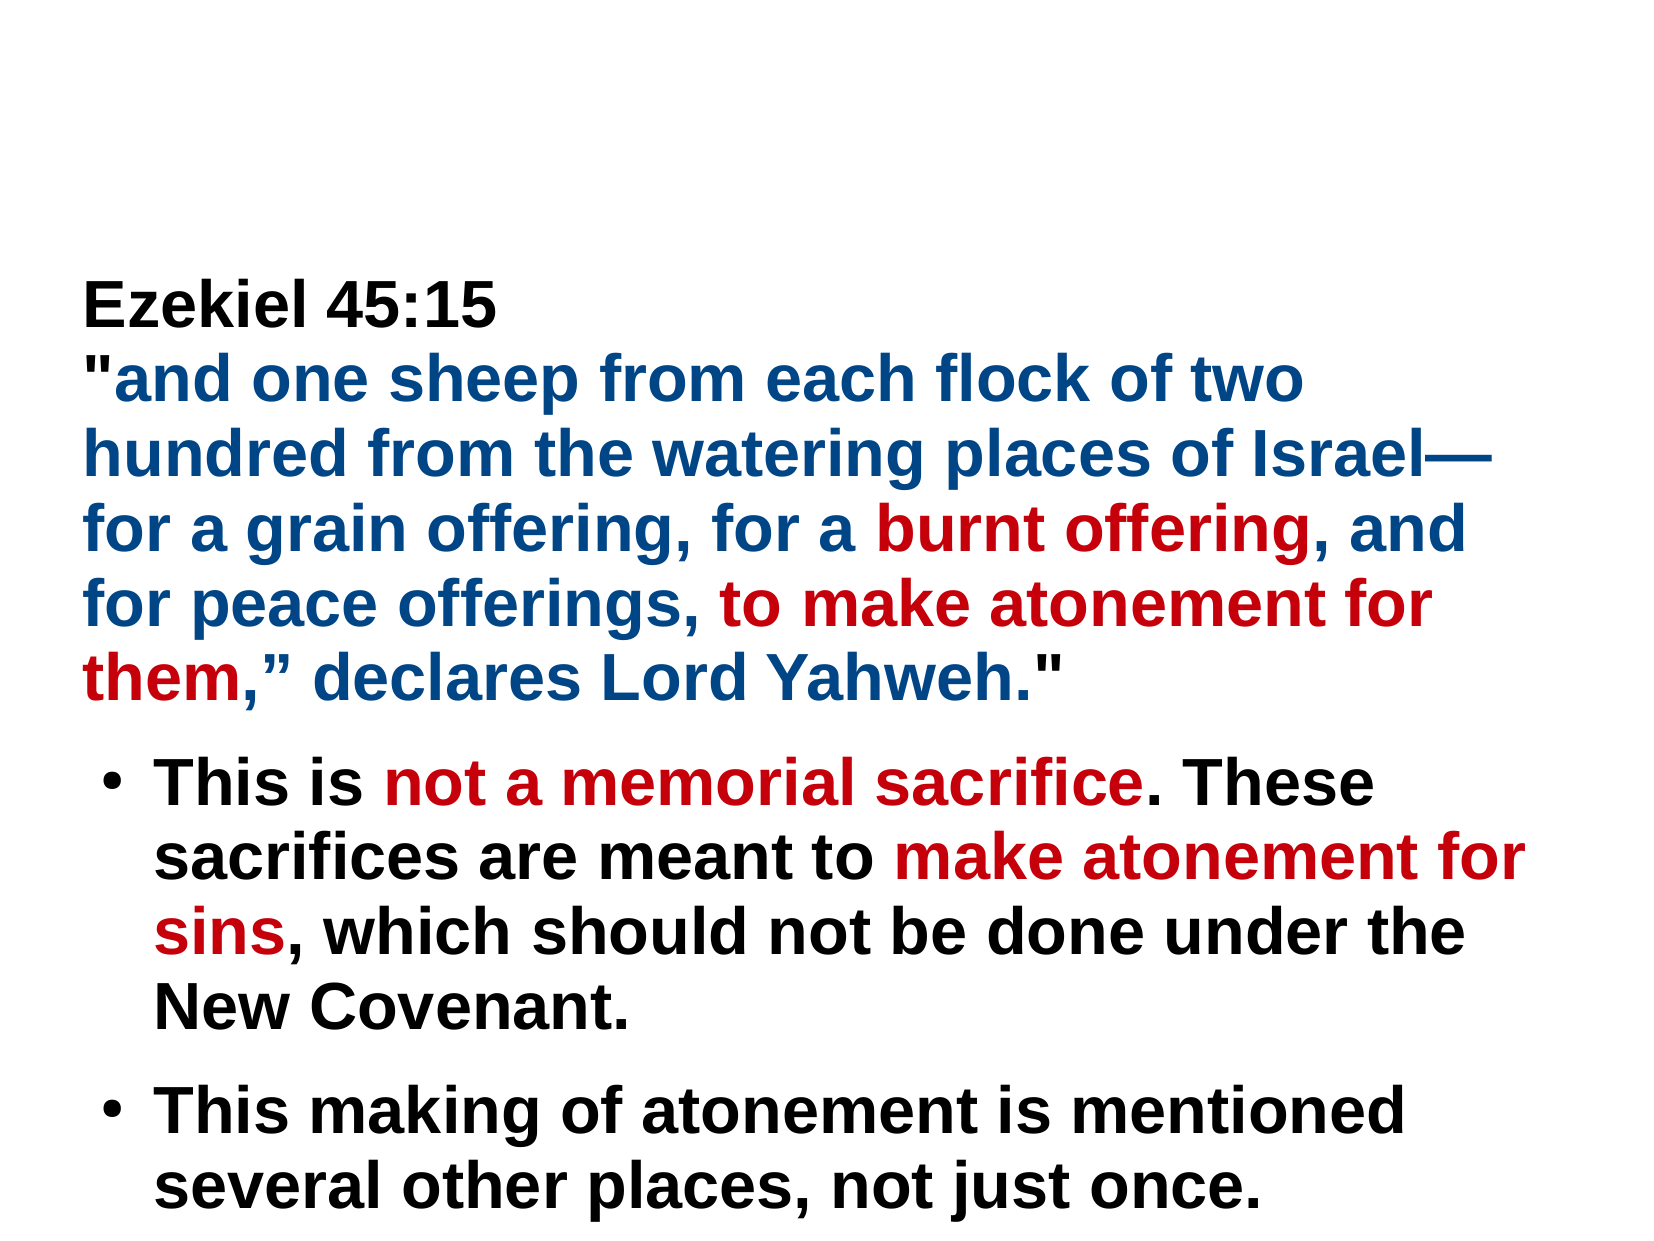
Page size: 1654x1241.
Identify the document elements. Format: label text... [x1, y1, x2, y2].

list Ezekiel 45:15 "and one sheep from each flock of two hundred from the watering places of Israel—for a grain offering, for a burnt offering, and for peace offerings, to make atonement for them,” declares Lord Yahweh." This is not a memorial sacrifice. These sacrifices are meant to make atonement for sins, which should not be done under the New Covenant. This making of atonement is mentioned several other places, not just once. [82, 266, 1571, 1223]
